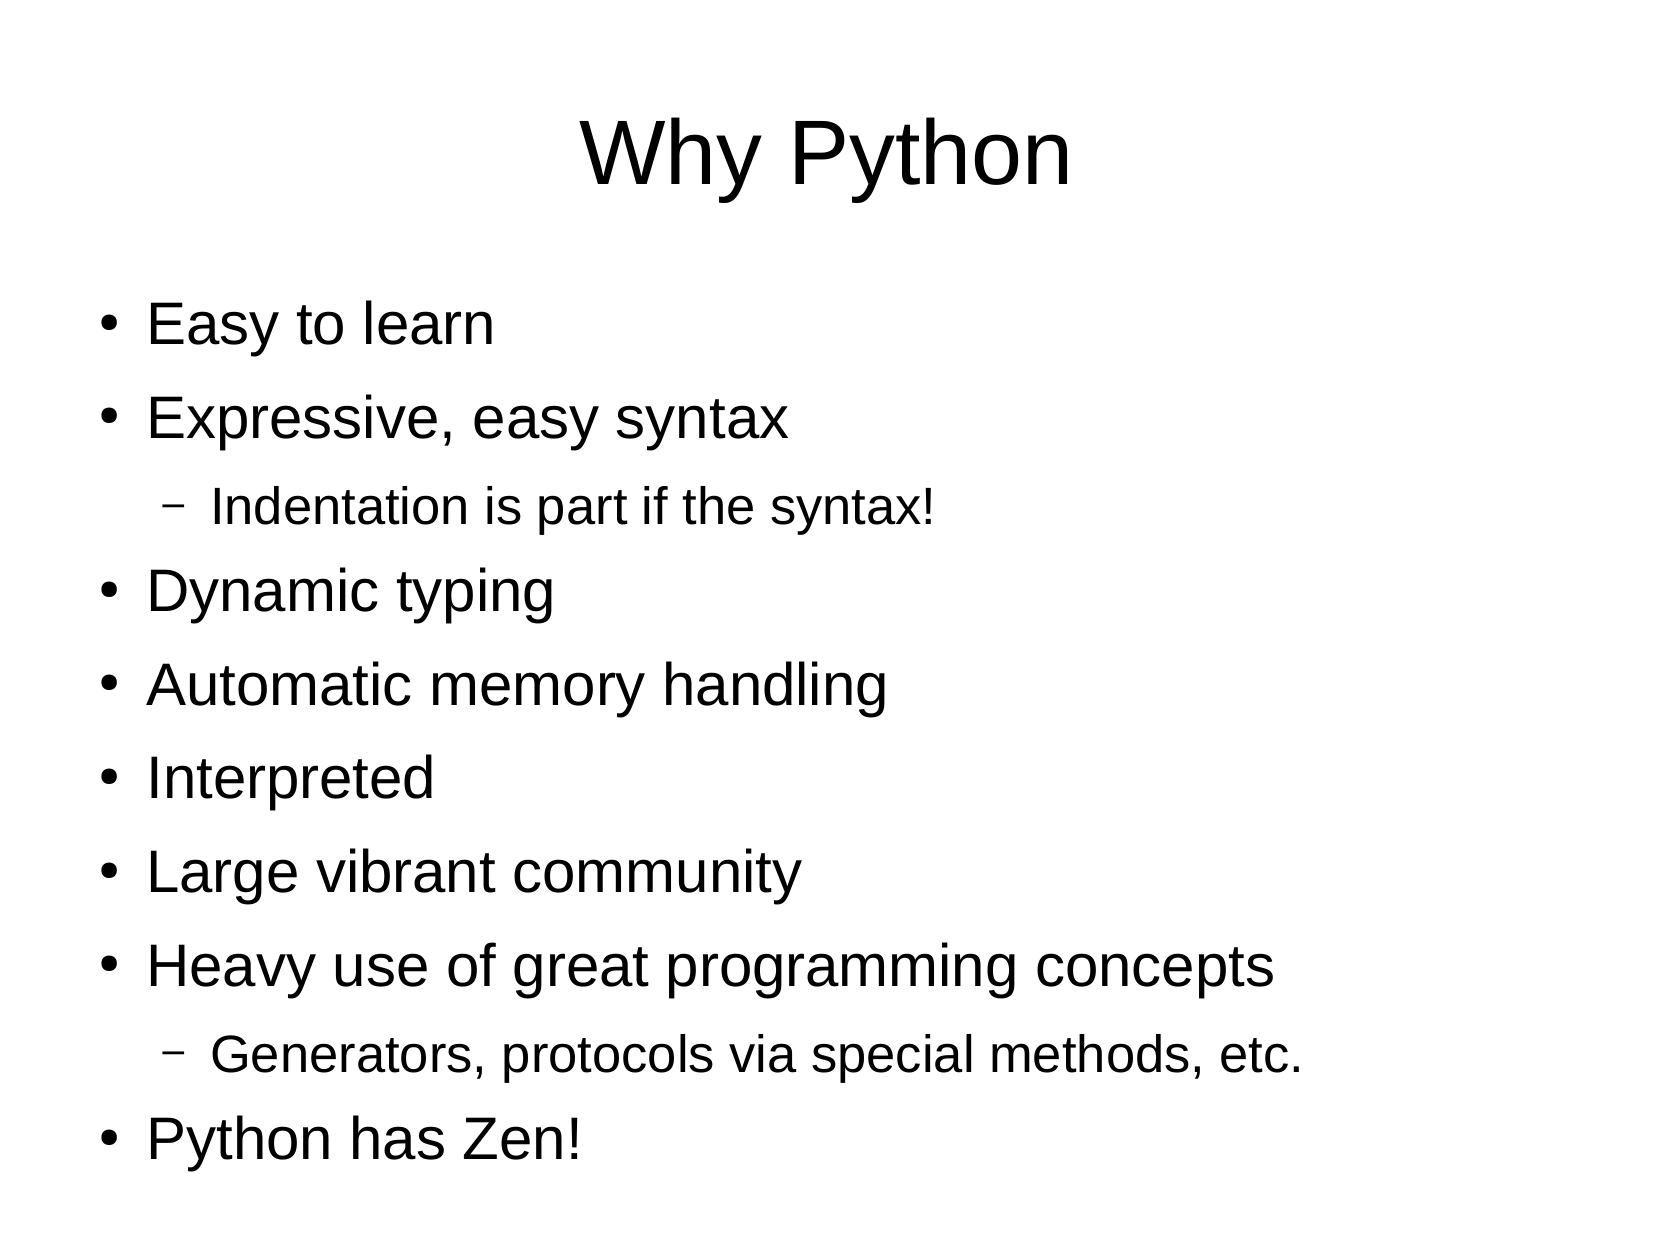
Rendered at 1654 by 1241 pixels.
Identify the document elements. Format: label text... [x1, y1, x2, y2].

title Why Python [82, 49, 1571, 257]
list Easy to learn Expressive, easy syntax Indentation is part if the syntax! Dynamic typing Automatic memory handling Interpreted Large vibrant community Heavy use of great programming concepts Generators, protocols via special methods, etc. Python has Zen! [82, 290, 1571, 1173]
